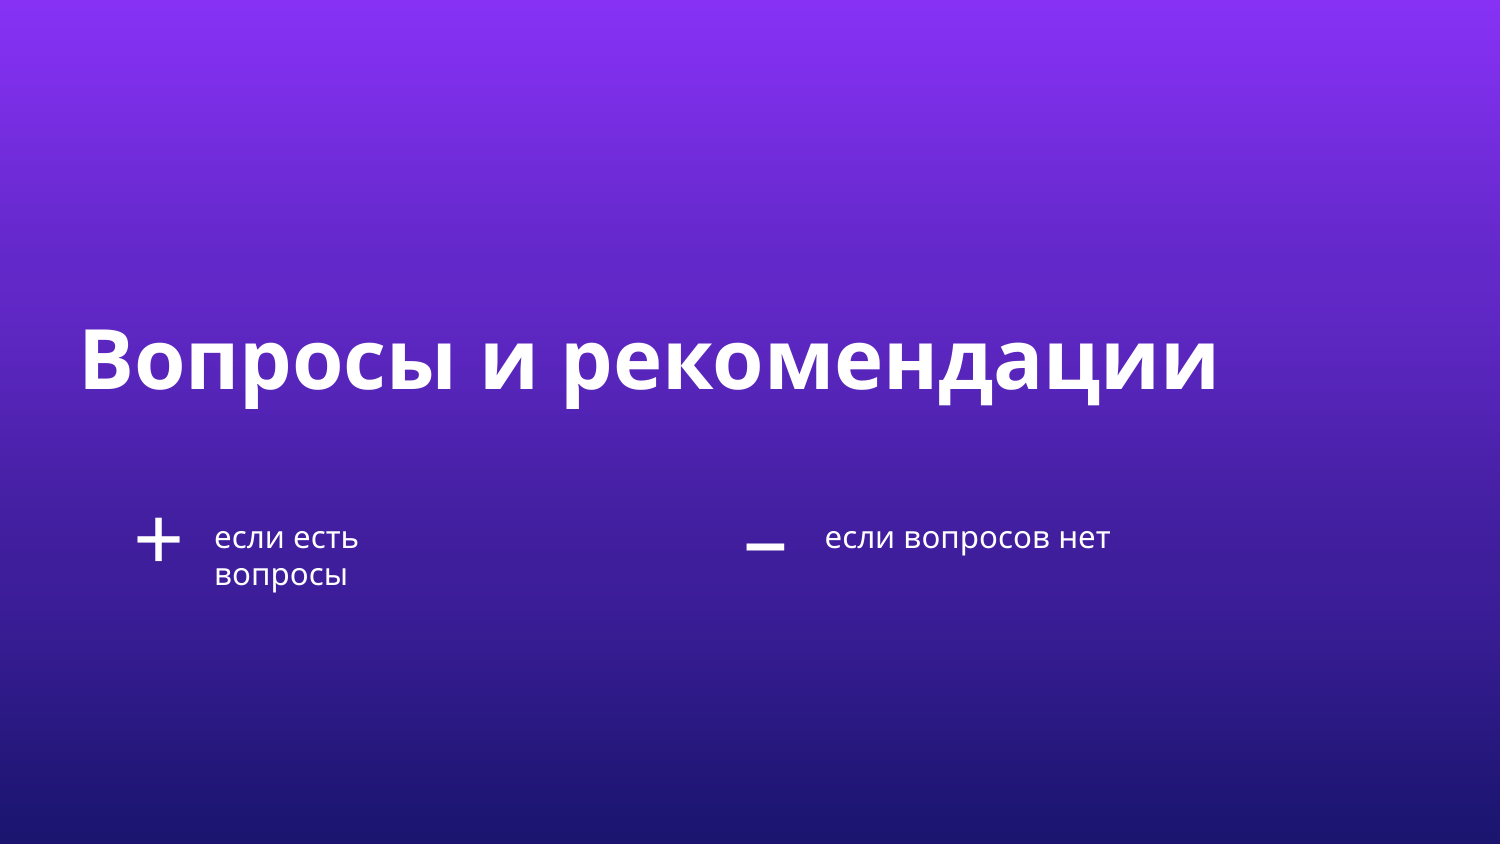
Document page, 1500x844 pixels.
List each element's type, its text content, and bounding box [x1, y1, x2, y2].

picture [0, 0, 1500, 844]
text_box Вопросы и рекомендации [63, 302, 1308, 423]
text_box + [118, 466, 200, 605]
text_box если есть вопросы [199, 502, 516, 608]
text_box – [728, 466, 810, 605]
text_box если вопросов нет [810, 502, 1162, 570]
